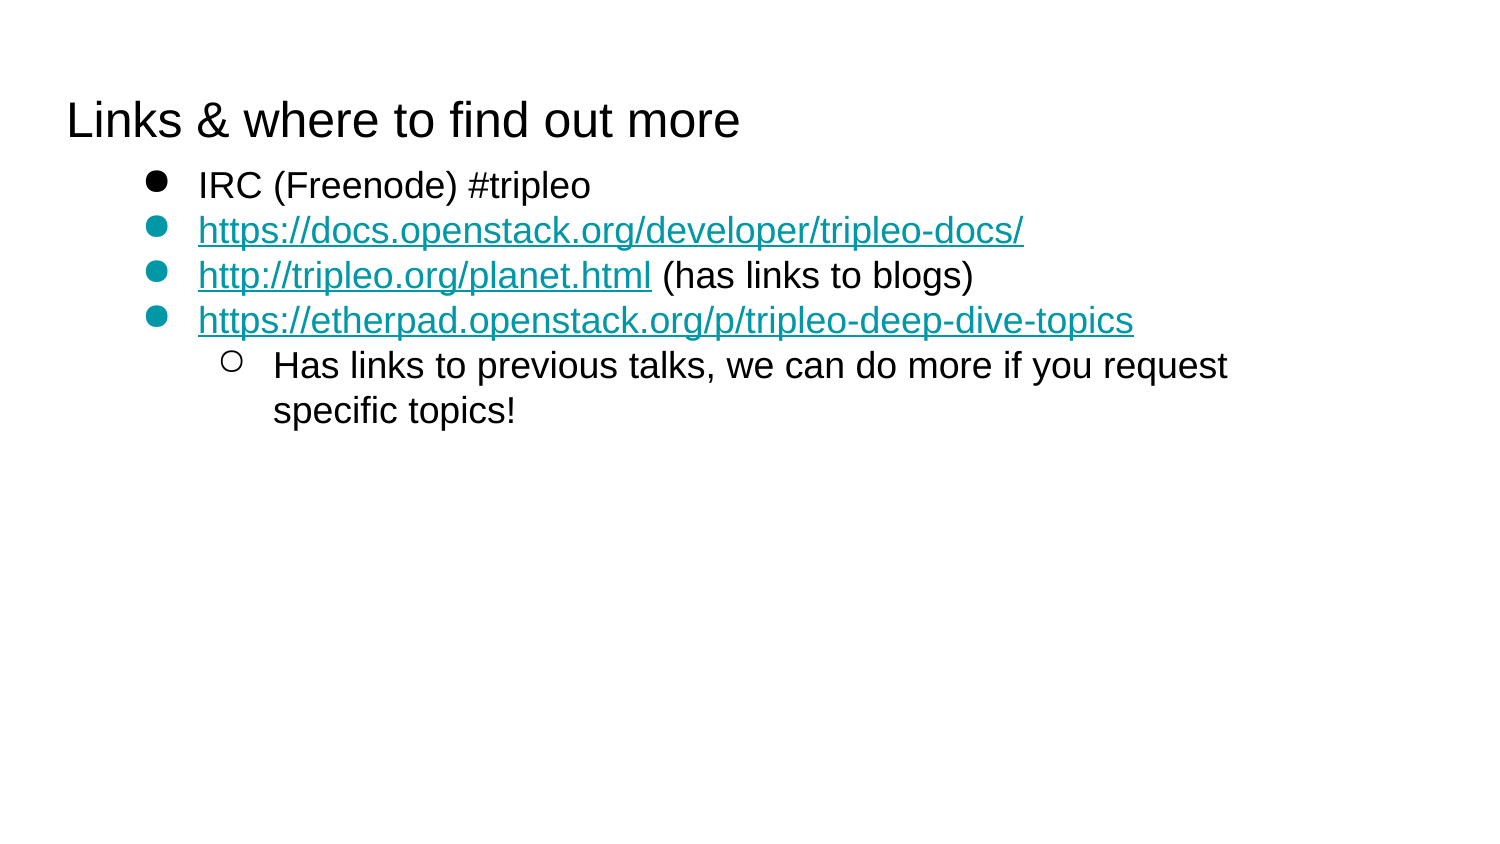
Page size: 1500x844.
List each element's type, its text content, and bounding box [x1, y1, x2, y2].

title Links & where to find out more [51, 72, 1449, 167]
text_box IRC (Freenode) #tripleo https://docs.openstack.org/developer/tripleo-docs/ http://tripleo.org/planet.html (has links to blogs) https://etherpad.openstack.org/p/tripleo-deep-dive-topics Has links to previous talks, we can do more if you request specific topics! [108, 145, 1340, 666]
list [75, 155, 1466, 754]
